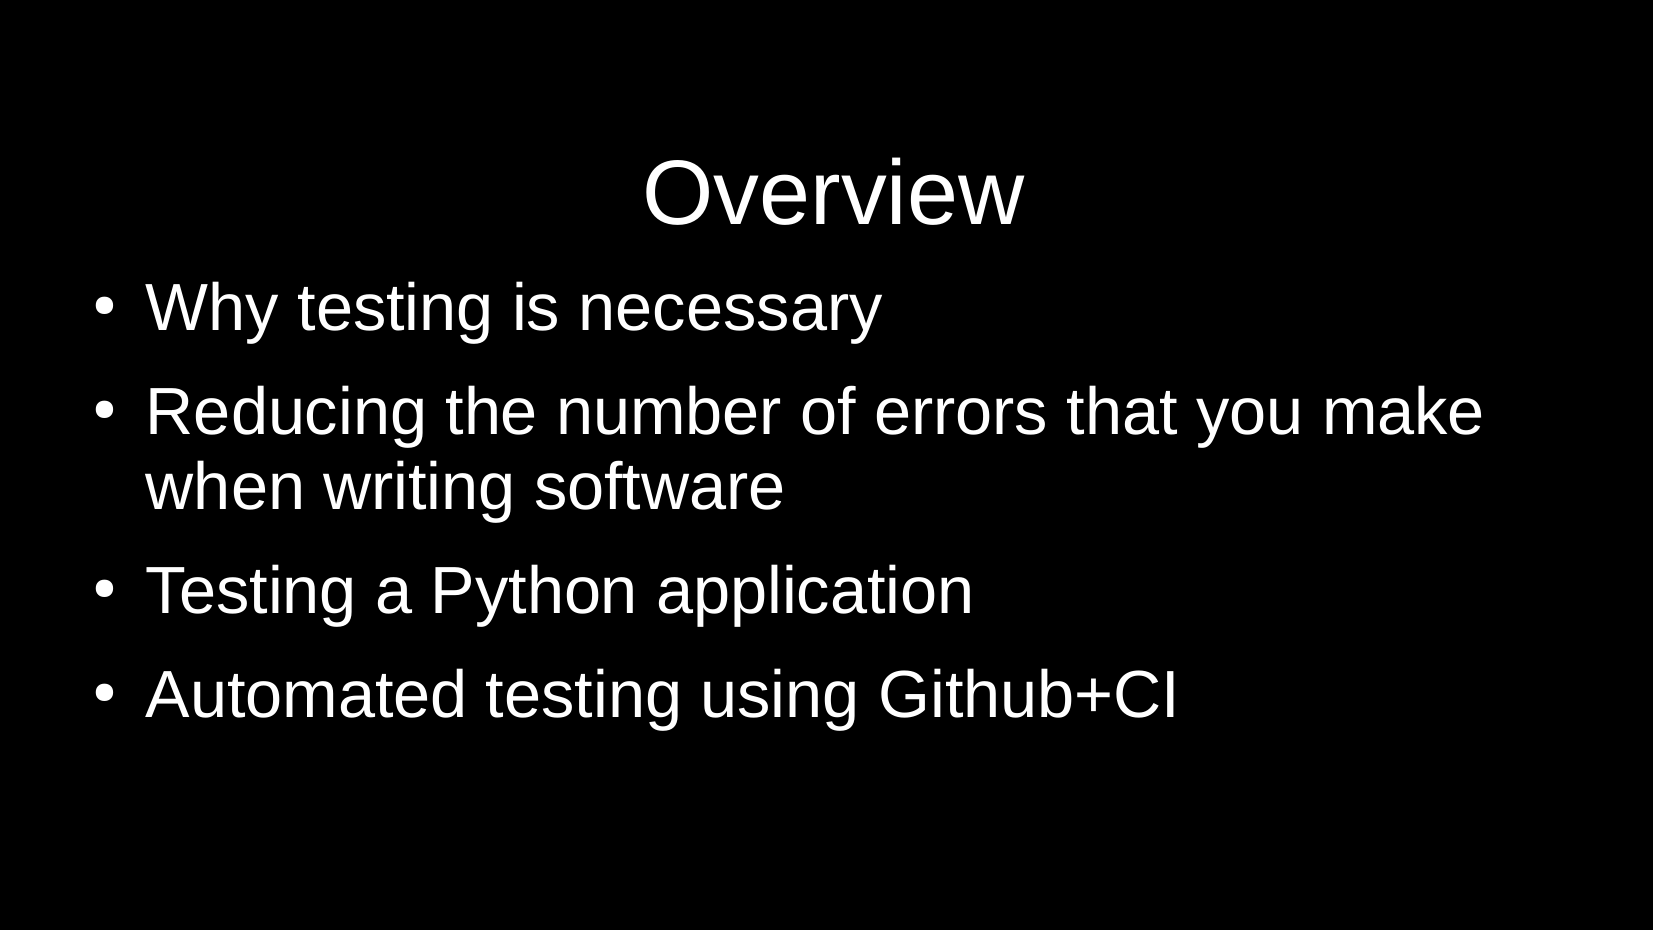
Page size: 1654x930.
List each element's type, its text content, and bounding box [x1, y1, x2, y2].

list Why testing is necessary Reducing the number of errors that you make when writing software Testing a Python application Automated testing using Github+CI [75, 269, 1563, 856]
title Overview [90, 114, 1578, 270]
